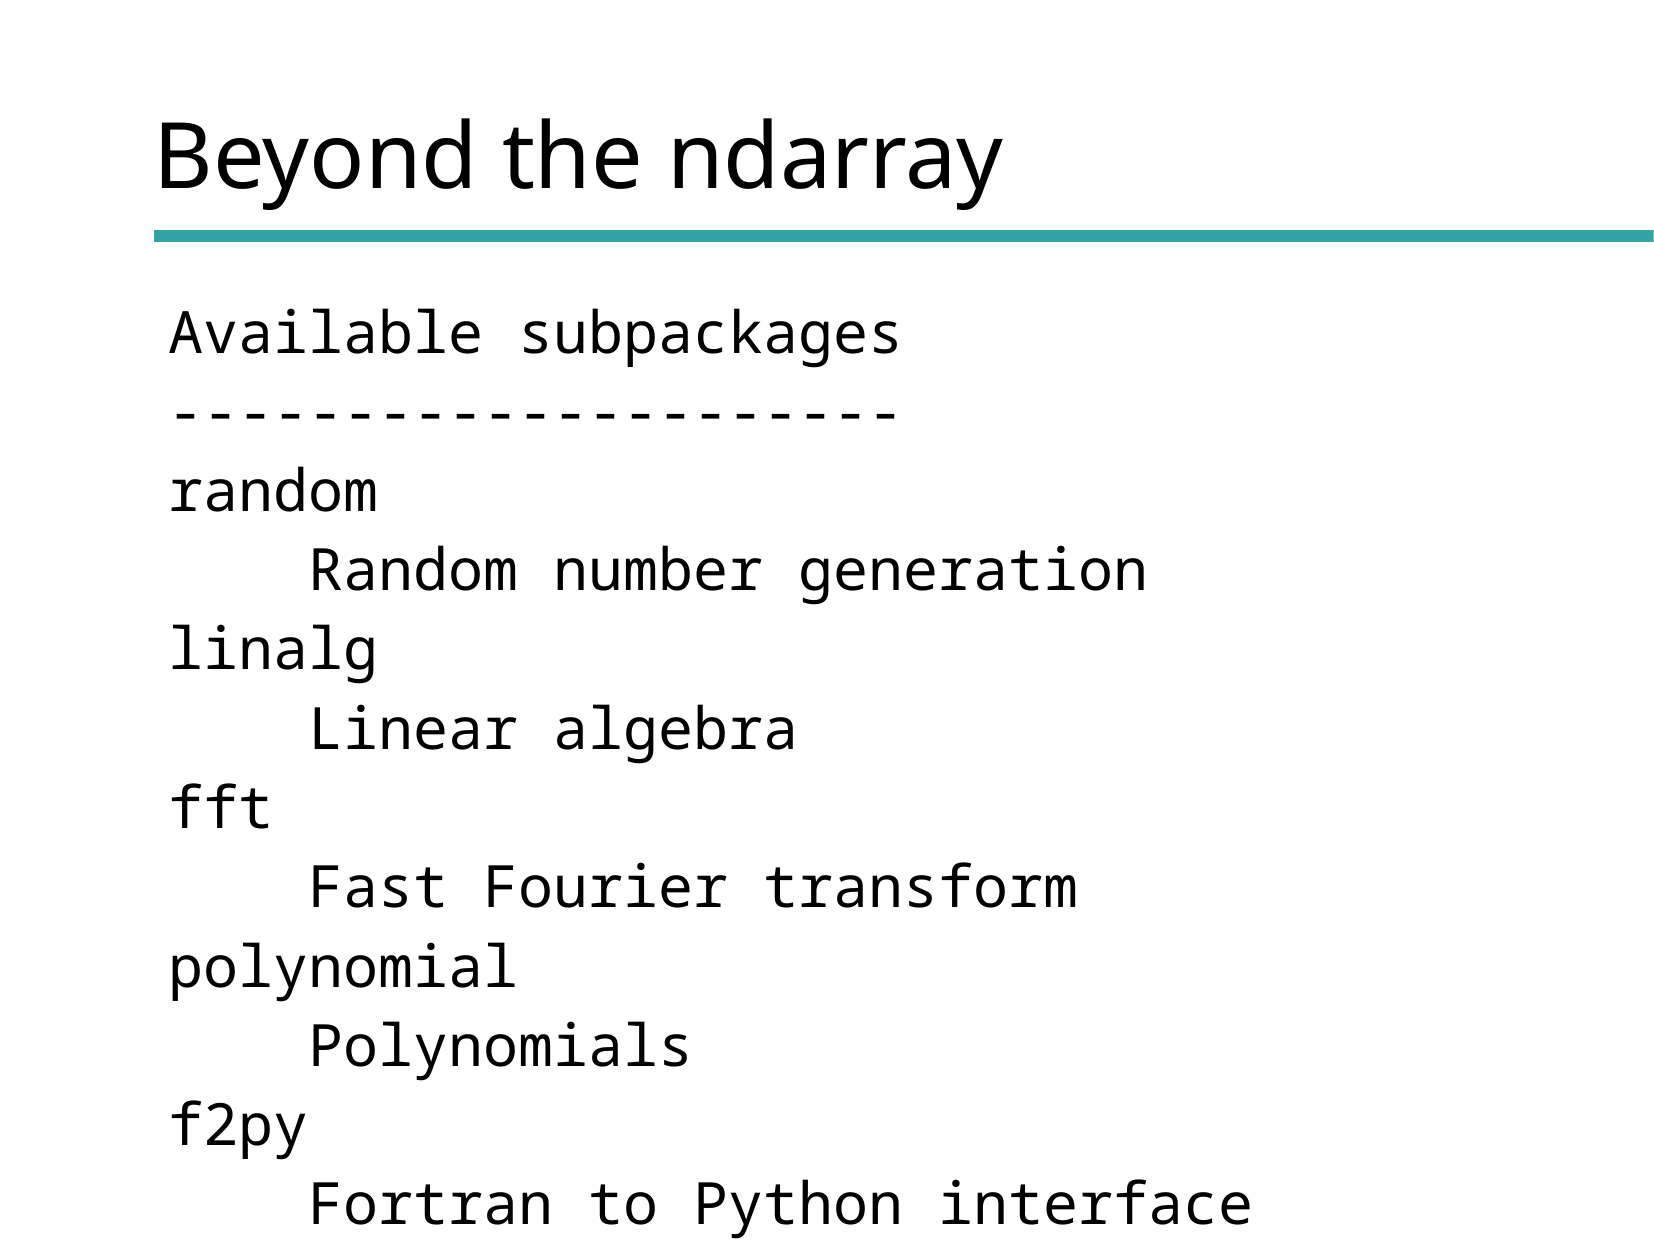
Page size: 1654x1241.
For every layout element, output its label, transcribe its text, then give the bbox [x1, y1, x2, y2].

text_box Available subpackages --------------------- random Random number generation linalg Linear algebra fft Fast Fourier transform polynomial Polynomials f2py Fortran to Python interface generator [153, 283, 1548, 1115]
title Beyond the ndarray [153, 49, 1642, 257]
